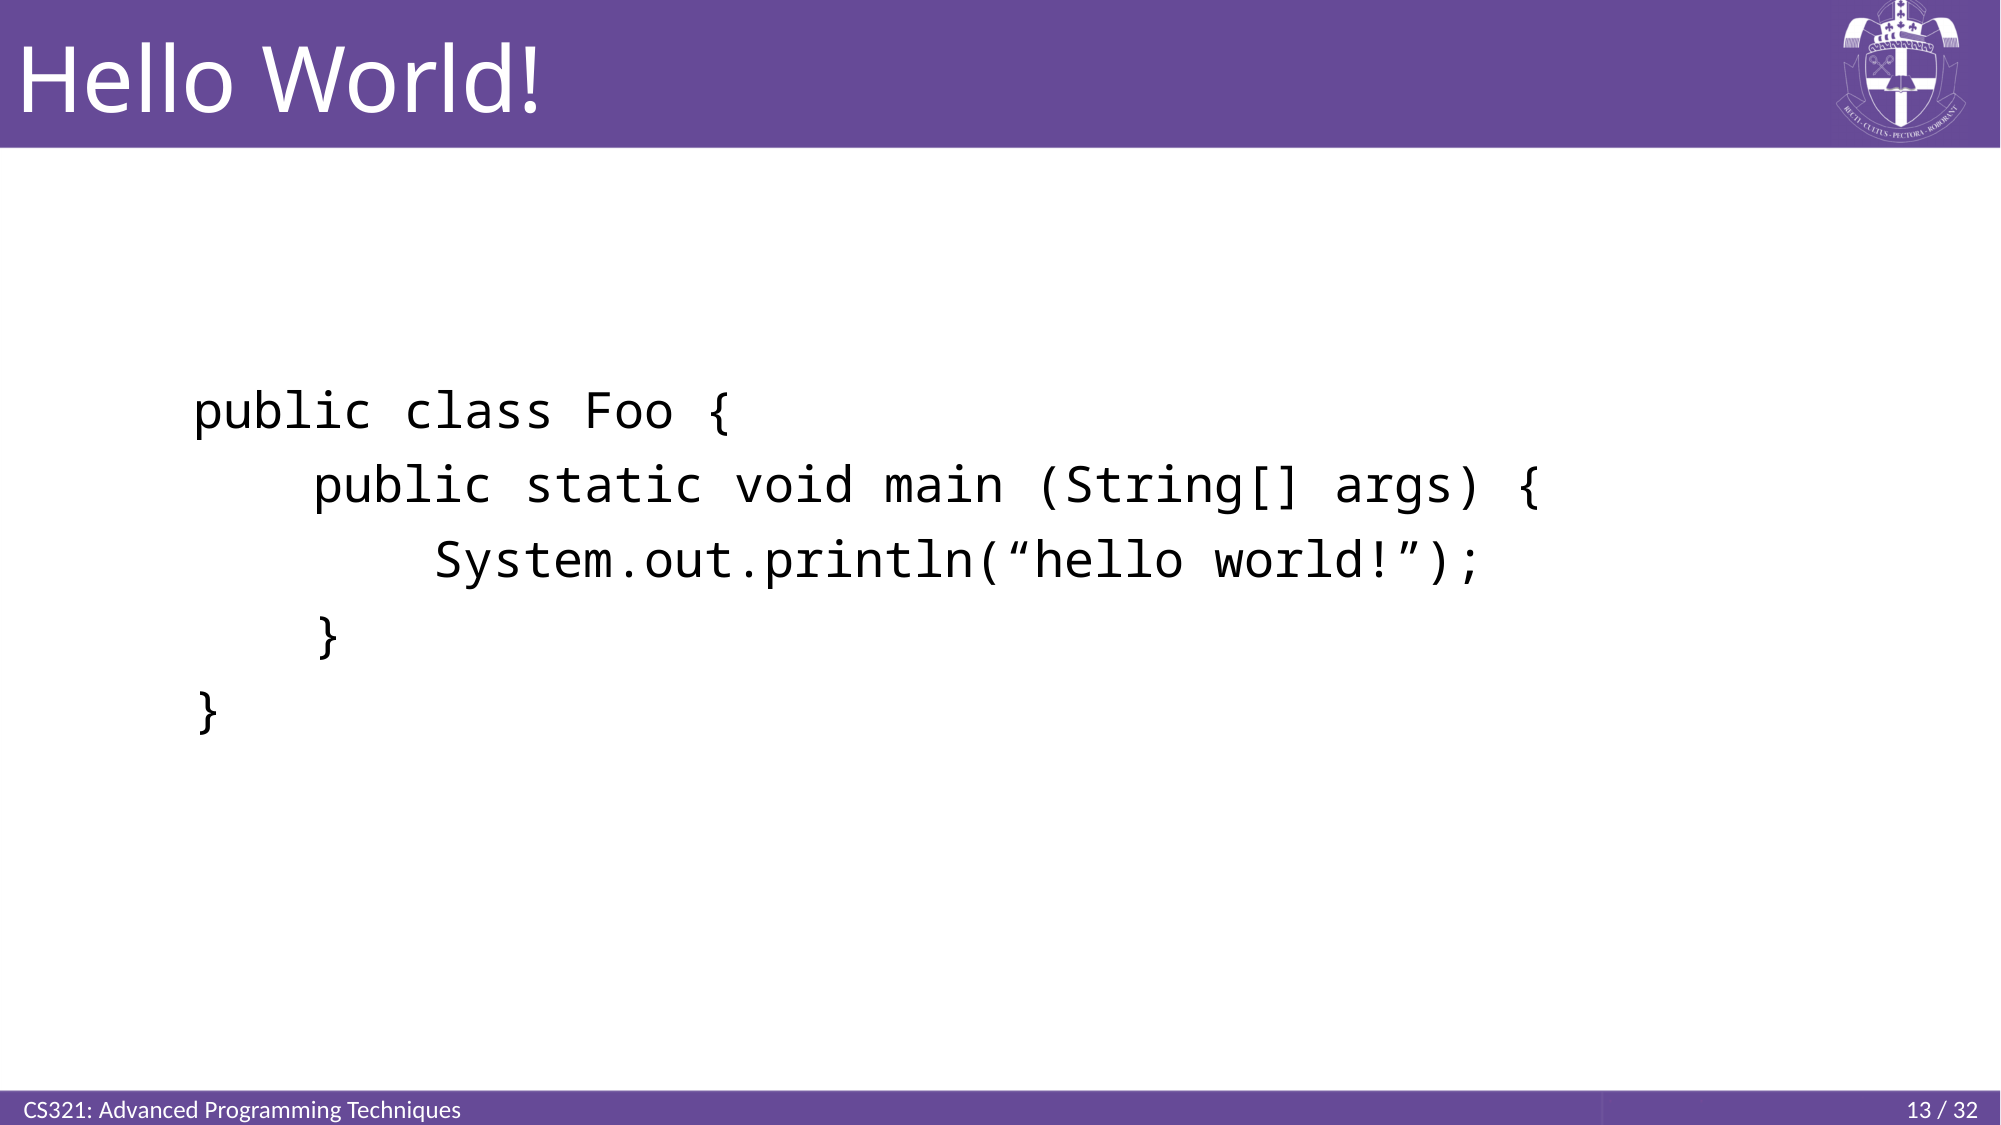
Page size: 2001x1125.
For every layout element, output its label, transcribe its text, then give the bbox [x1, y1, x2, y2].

title Hello World! [0, 0, 1725, 192]
text_box public class Foo { public static void main (String[] args) { System.out.println(“hello world!”); } } [178, 377, 2000, 1079]
slide_number <number> / 32 [1862, 1079, 1994, 1125]
picture [0, 0, 2001, 1125]
